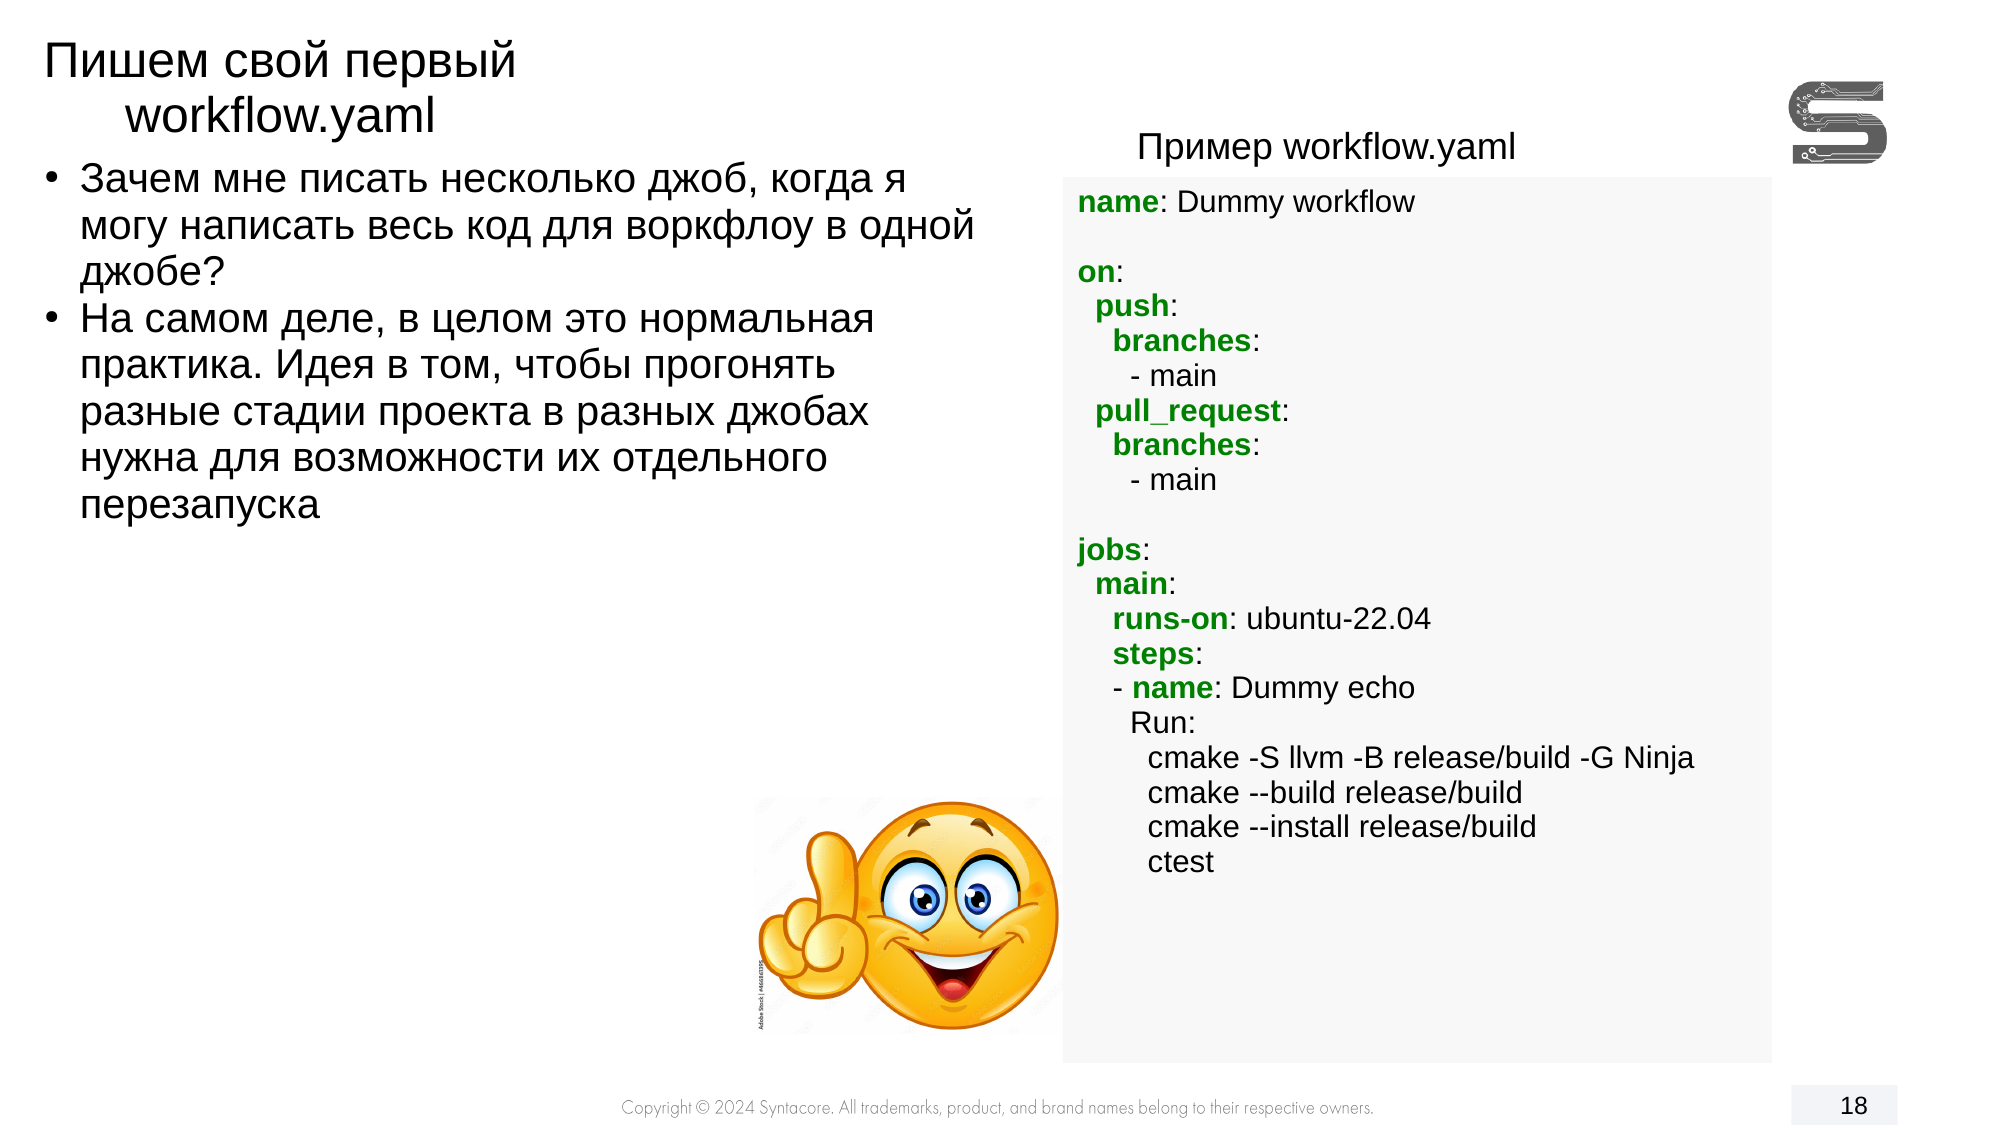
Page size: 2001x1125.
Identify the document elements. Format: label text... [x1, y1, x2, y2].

picture [1788, 81, 1887, 164]
text_box Пример workflow.yaml [1122, 118, 1743, 177]
picture [754, 797, 1062, 1034]
picture [621, 1094, 1381, 1119]
text_box Зачем мне писать несколько джоб, когда я могу написать весь код для воркфлоу в одной джобе? На самом деле, в целом это нормальная практика. Идея в том, чтобы прогонять разные стадии проекта в разных джобах нужна для возможности их отдельного перезапуска [29, 147, 999, 535]
text_box name: Dummy workflow on: push: branches: - main pull_request: branches: - main jobs: main: runs-on: ubuntu-22.04 steps: - name: Dummy echo Run: cmake -S llvm -B release/build -G Ninja cmake --build release/build cmake --install release/build ctest [1062, 177, 1772, 1063]
text_box <number> [1825, 1084, 1969, 1125]
text_box Пишем свой первый workflow.yaml [0, 24, 680, 207]
